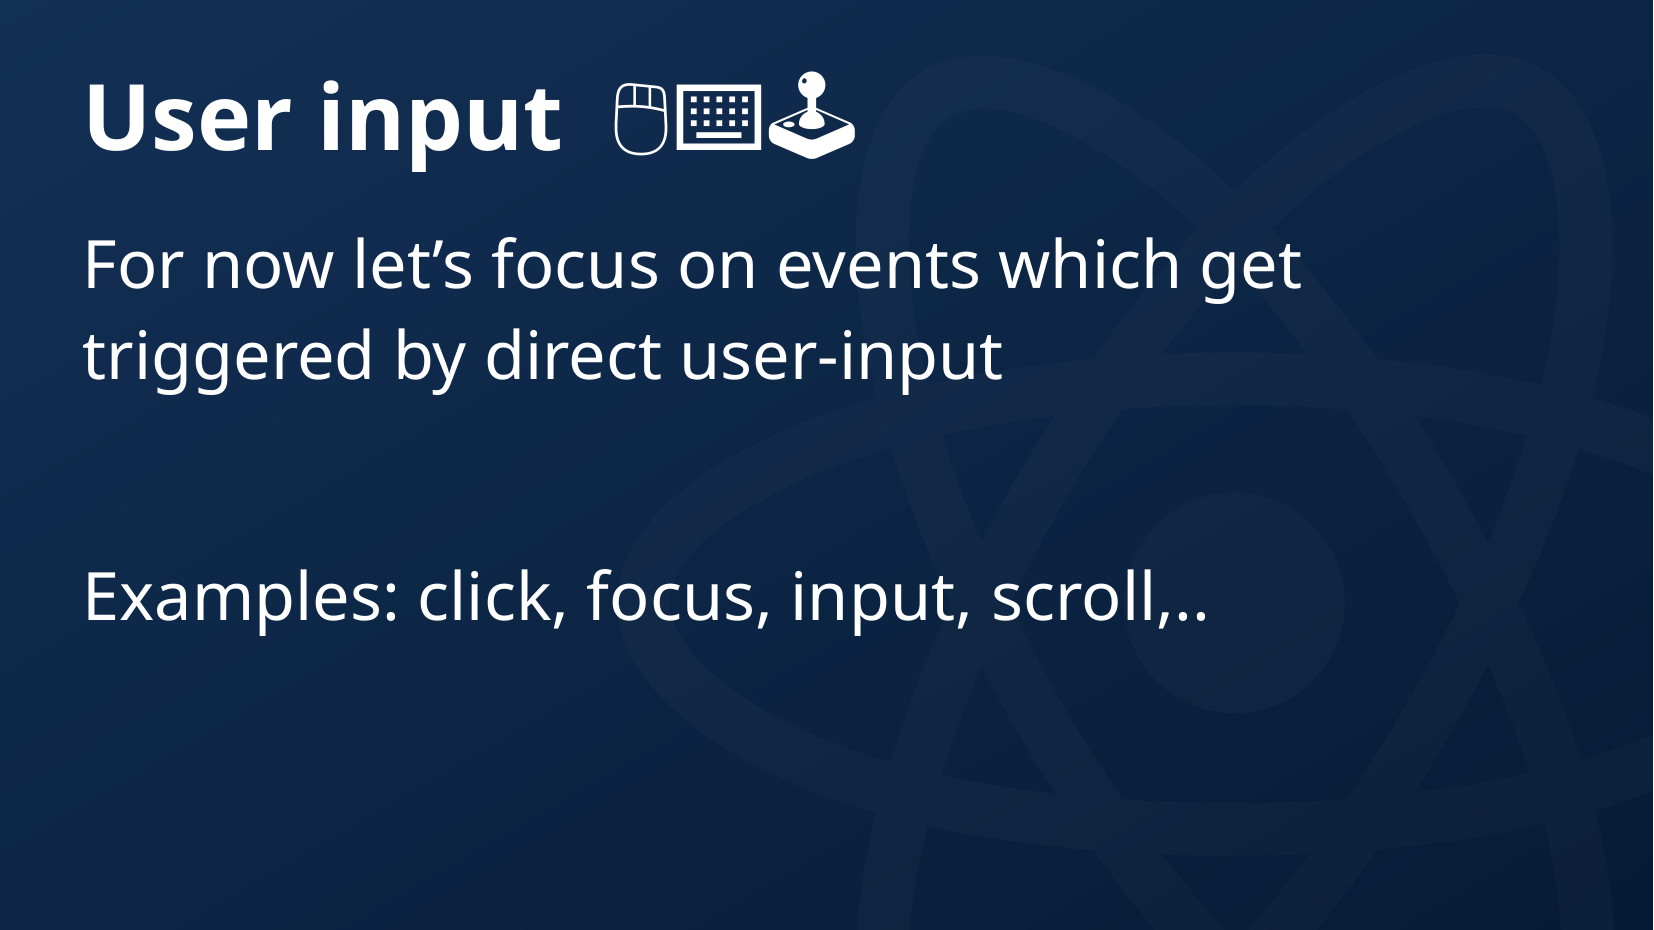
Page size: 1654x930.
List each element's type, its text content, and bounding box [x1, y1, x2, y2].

title User input 🖱⌨️📱🕹 [82, 37, 1571, 193]
list For now let’s focus on events which get triggered by direct user-input Examples: click, focus, input, scroll,.. [82, 217, 1571, 757]
